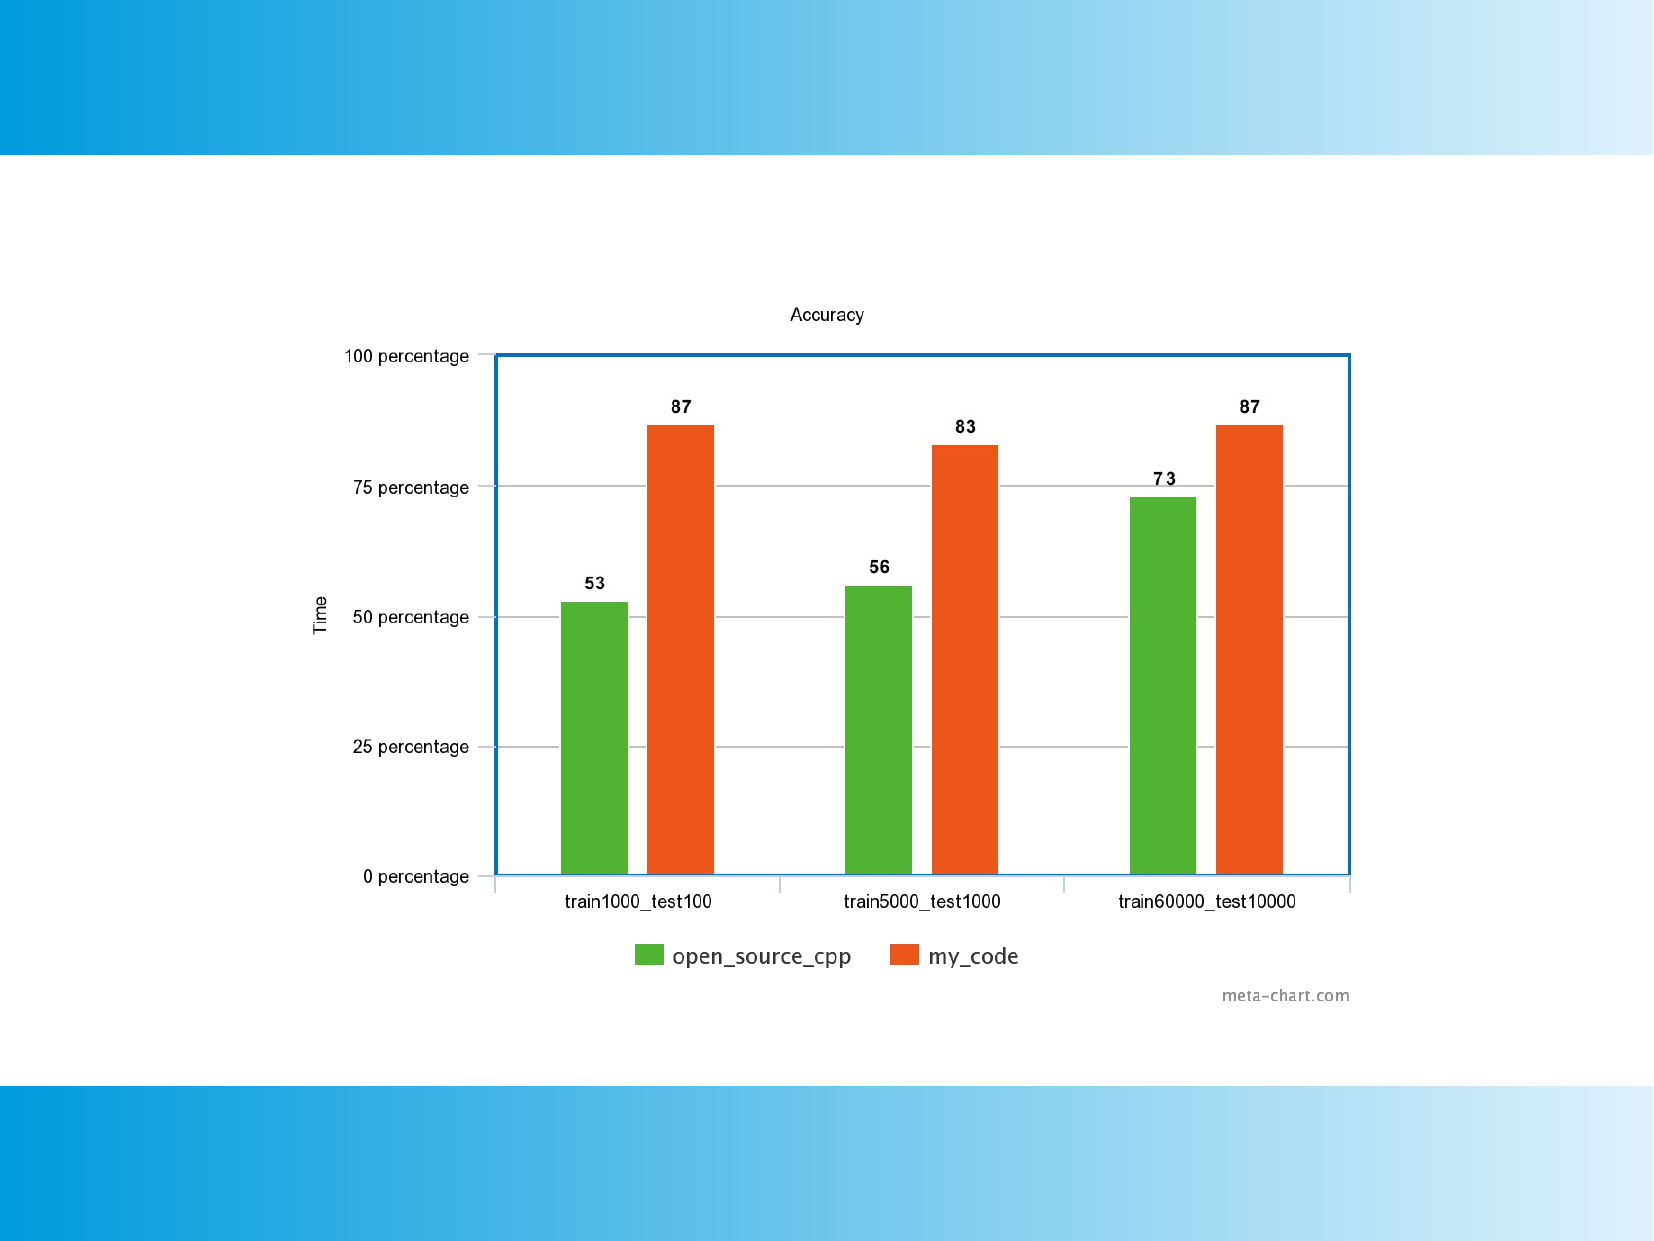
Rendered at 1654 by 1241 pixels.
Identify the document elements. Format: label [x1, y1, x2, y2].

picture [287, 290, 1367, 1010]
